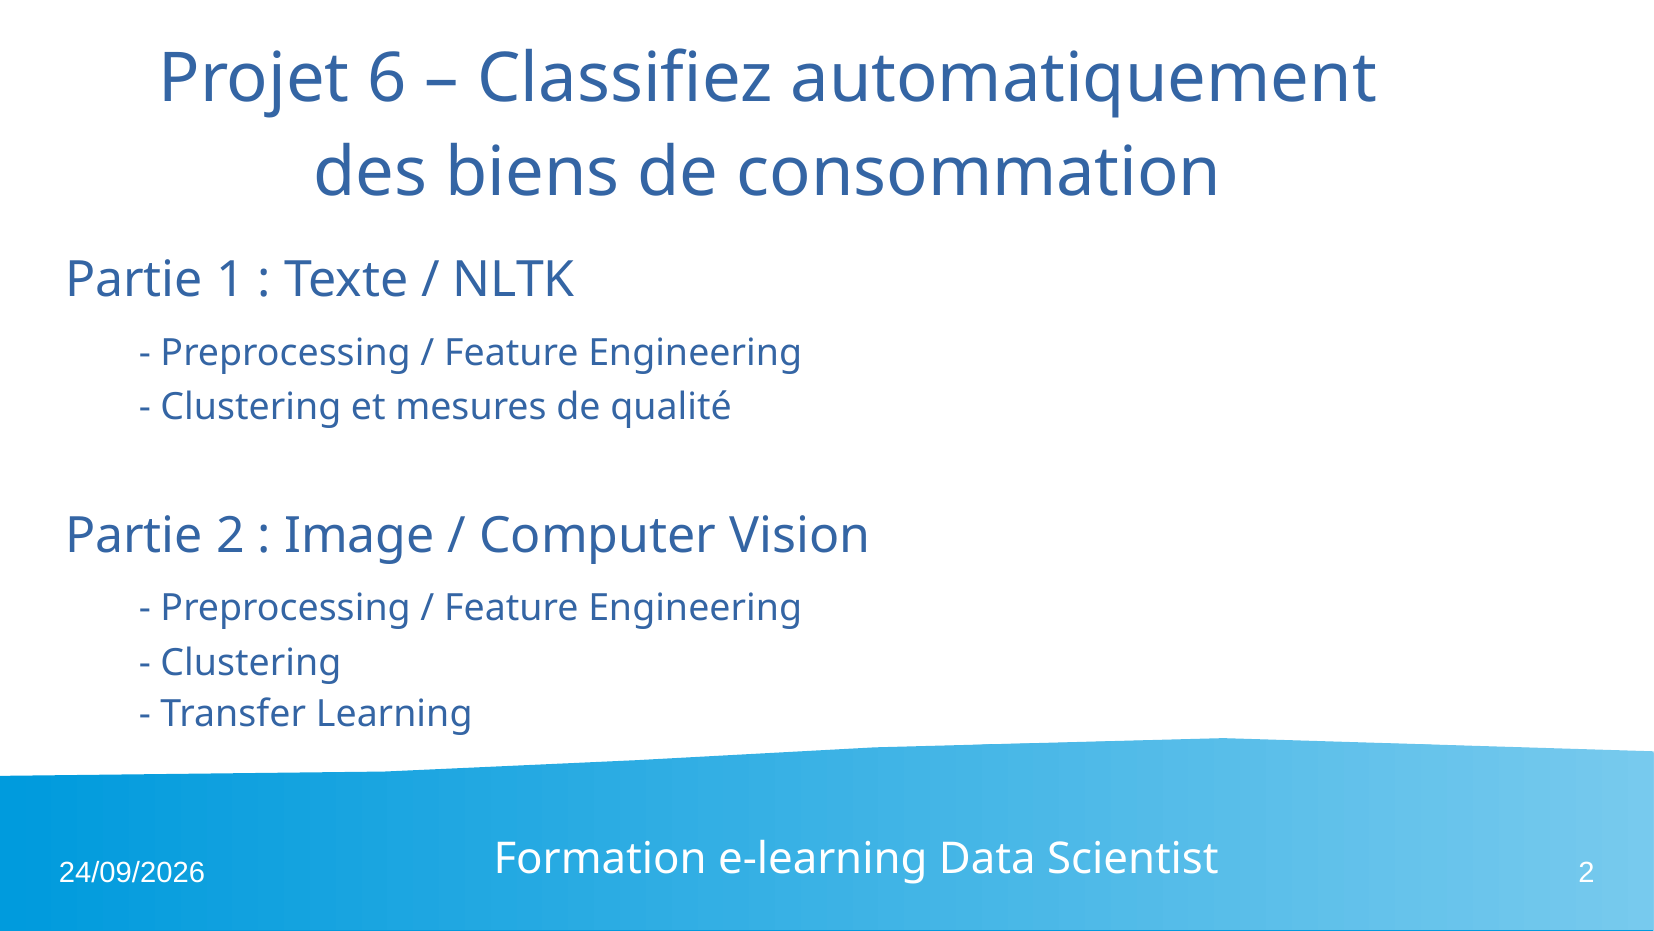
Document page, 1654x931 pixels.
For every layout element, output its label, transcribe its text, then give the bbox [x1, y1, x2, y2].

title Formation e-learning Data Scientist [118, 767, 1595, 931]
title Partie 1 : Texte / NLTK - Preprocessing / Feature Engineering - Clustering et mesures de qualité Partie 2 : Image / Computer Vision - Preprocessing / Feature Engineering - Clustering - Transfer Learning [29, 243, 1506, 729]
title Projet 6 – Classifiez automatiquement des biens de consommation [29, 29, 1506, 215]
